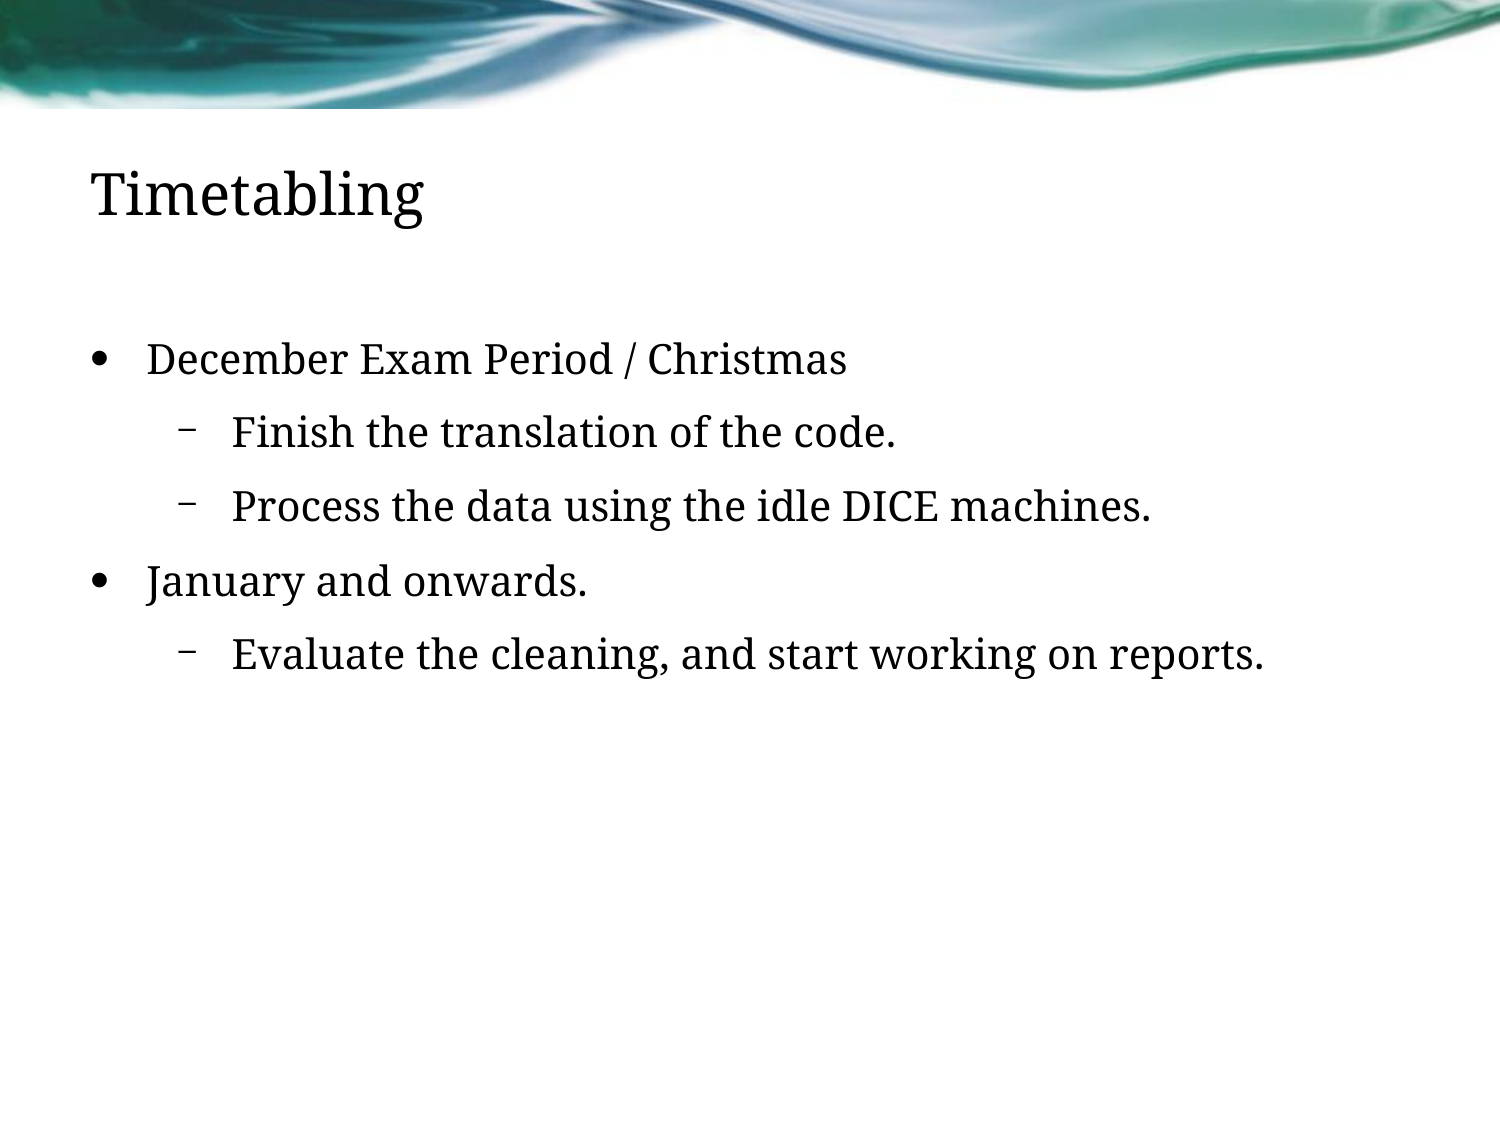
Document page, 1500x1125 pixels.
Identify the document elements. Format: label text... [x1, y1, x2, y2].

title Timetabling [75, 149, 1425, 299]
list December Exam Period / Christmas Finish the translation of the code. Process the data using the idle DICE machines. January and onwards. Evaluate the cleaning, and start working on reports. [75, 299, 1425, 1005]
picture [1, 0, 1500, 109]
